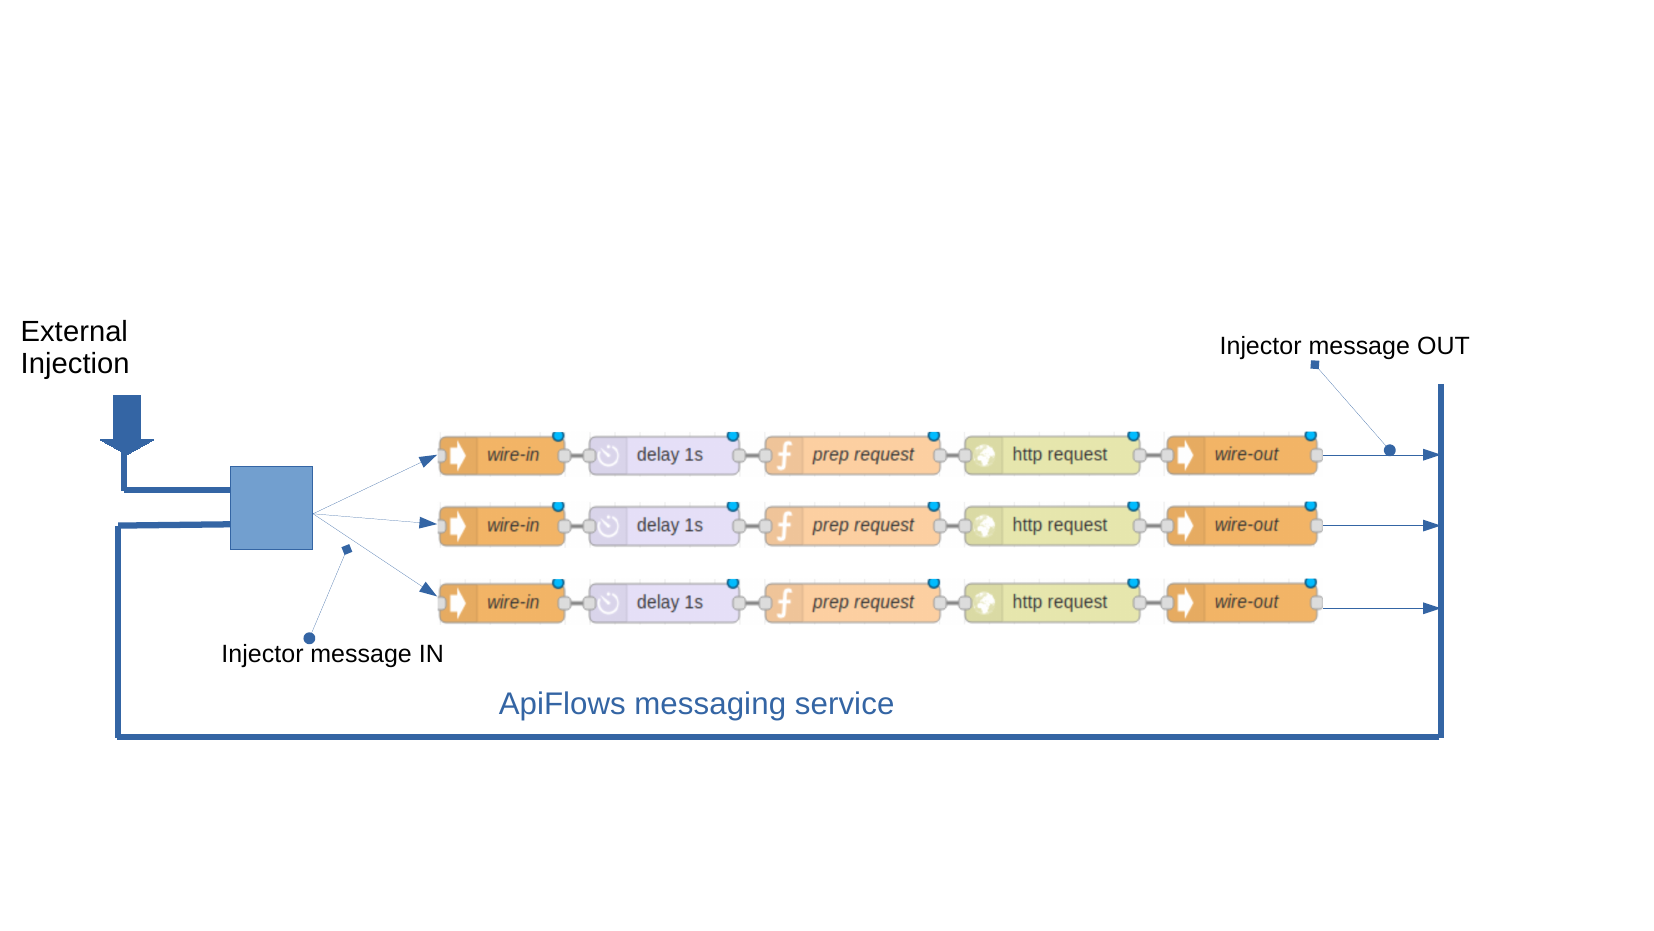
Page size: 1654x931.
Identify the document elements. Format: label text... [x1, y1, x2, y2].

text_box [100, 395, 154, 455]
text_box Injector message OUT [1204, 324, 1486, 368]
text_box External Injection [5, 307, 145, 388]
picture [437, 431, 1323, 477]
text_box ApiFlows messaging service [484, 679, 911, 729]
picture [437, 501, 1323, 548]
picture [437, 578, 1323, 625]
text_box [230, 466, 313, 550]
text_box Injector message IN [206, 631, 460, 675]
